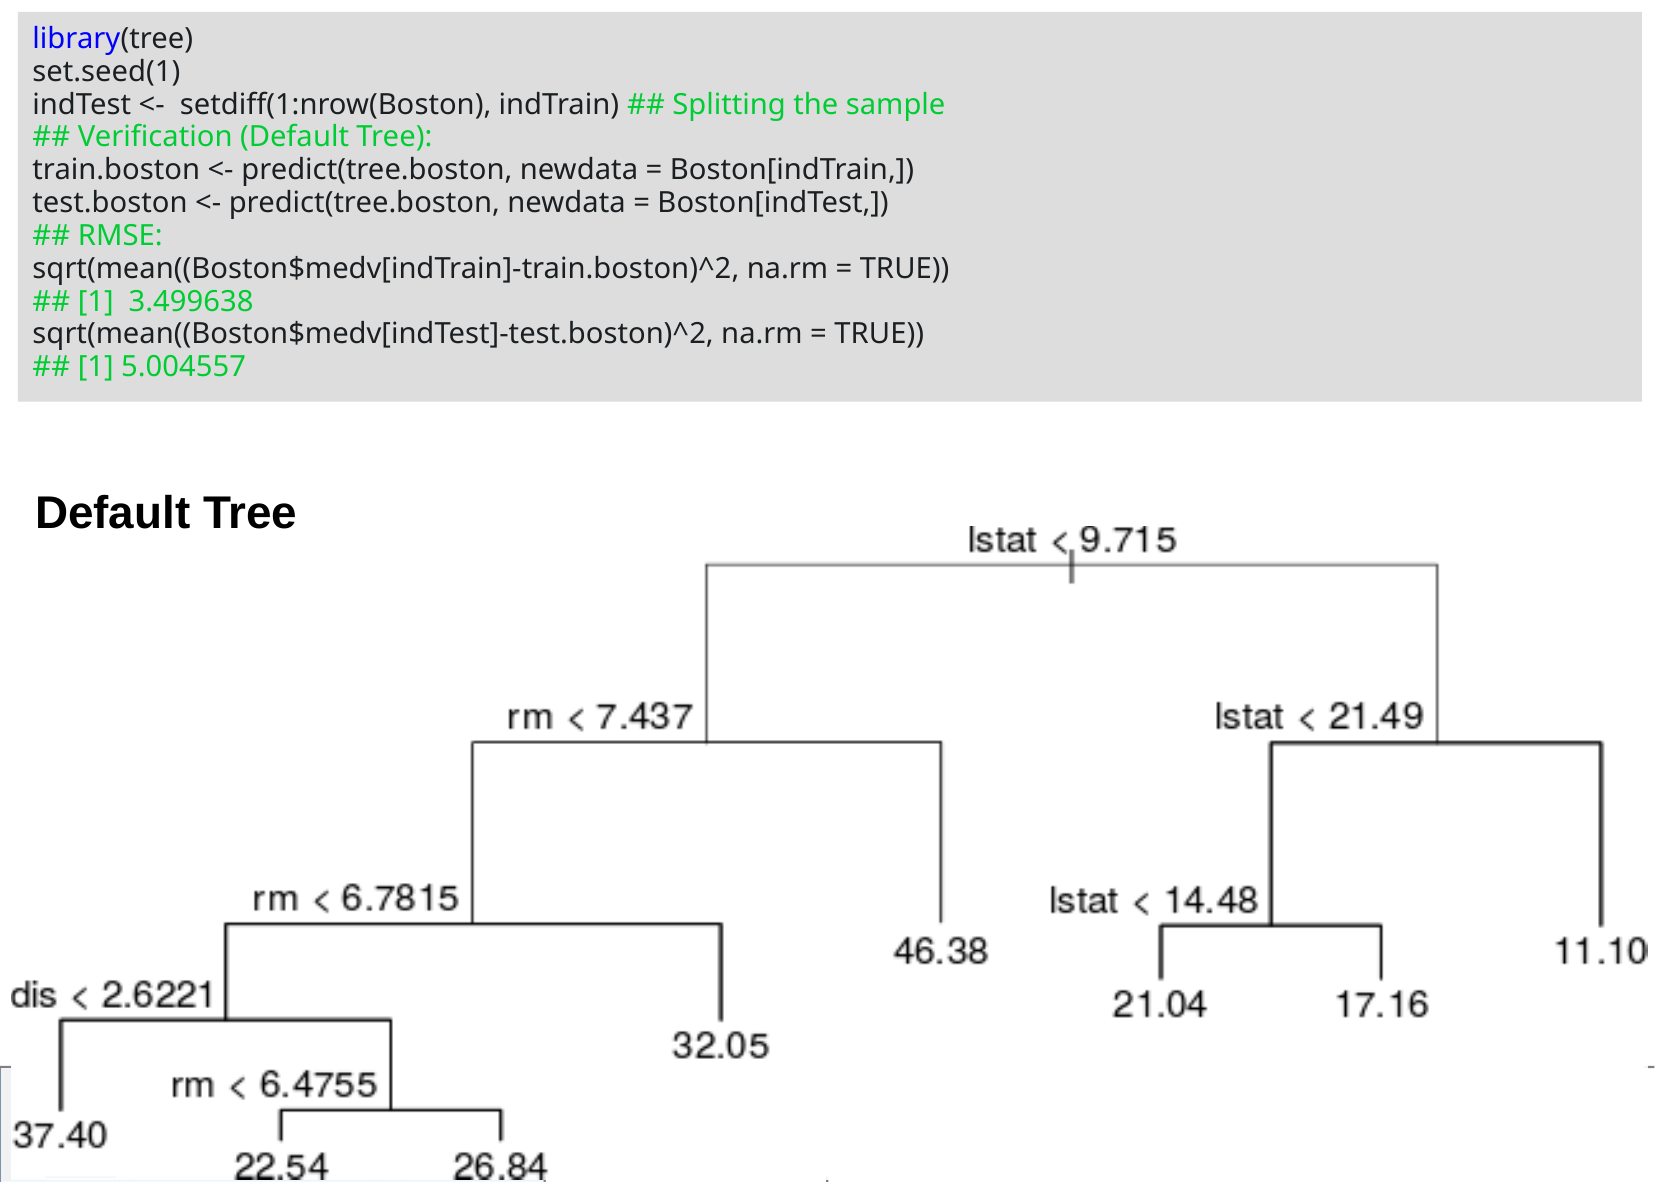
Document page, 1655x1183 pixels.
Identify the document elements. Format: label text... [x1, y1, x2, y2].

text_box Default Tree [20, 479, 373, 546]
picture [0, 526, 1648, 1182]
text_box library(tree) set.seed(1) indTest <- setdiff(1:nrow(Boston), indTrain) ## Splitting the sample ## Verification (Default Tree): train.boston <- predict(tree.boston, newdata = Boston[indTrain,]) test.boston <- predict(tree.boston, newdata = Boston[indTest,]) ## RMSE: sqrt(mean((Boston$medv[indTrain]-train.boston)^2, na.rm = TRUE)) ## [1] 3.499638 sqrt(mean((Boston$medv[indTest]-test.boston)^2, na.rm = TRUE)) ## [1] 5.004557 [17, 11, 1642, 402]
